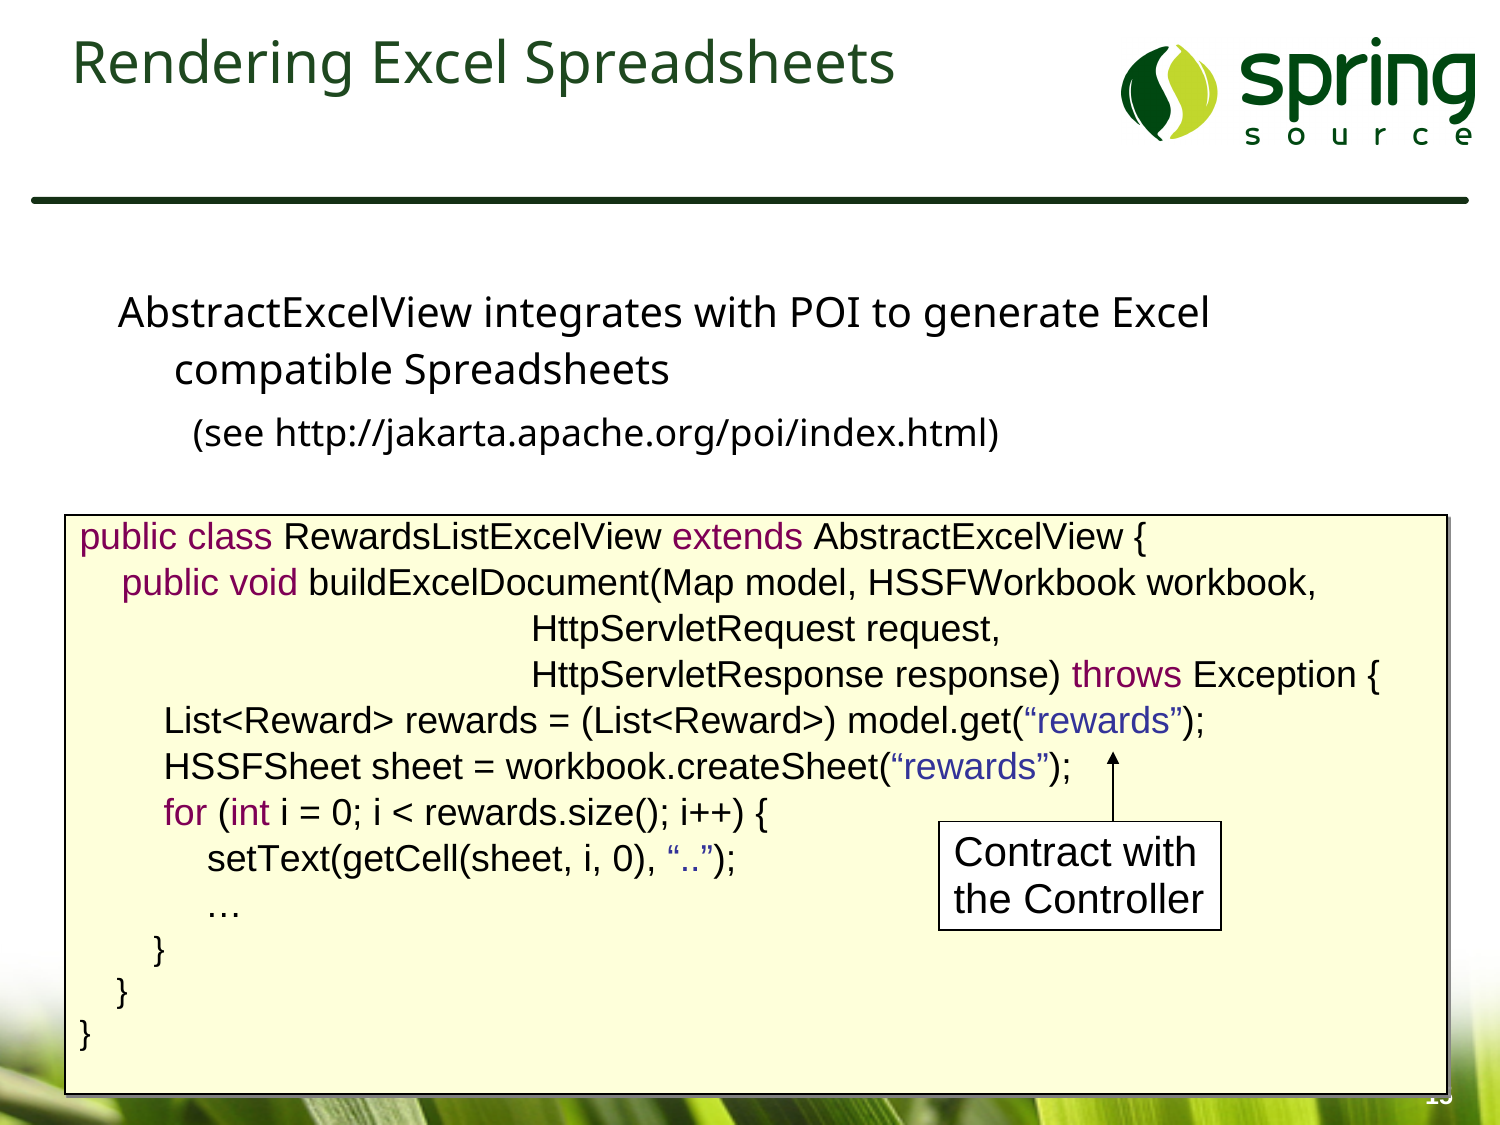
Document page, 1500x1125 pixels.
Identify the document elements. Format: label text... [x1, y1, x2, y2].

text_box public class RewardsListExcelView extends AbstractExcelView { public void buildExcelDocument(Map model, HSSFWorkbook workbook, HttpServletRequest request, HttpServletResponse response) throws Exception { List<Reward> rewards = (List<Reward>) model.get(“rewards”); HSSFSheet sheet = workbook.createSheet(“rewards”); for (int i = 0; i < rewards.size(); i++) { setText(getCell(sheet, i, 0), “..”); … } } } [64, 515, 1447, 1094]
text_box Contract with the Controller [939, 821, 1222, 930]
list AbstractExcelView integrates with POI to generate Excel compatible Spreadsheets (see http://jakarta.apache.org/poi/index.html) [103, 275, 1394, 515]
picture [1121, 37, 1475, 145]
title Rendering Excel Spreadsheets [56, 13, 1089, 176]
picture [0, 944, 1500, 1125]
